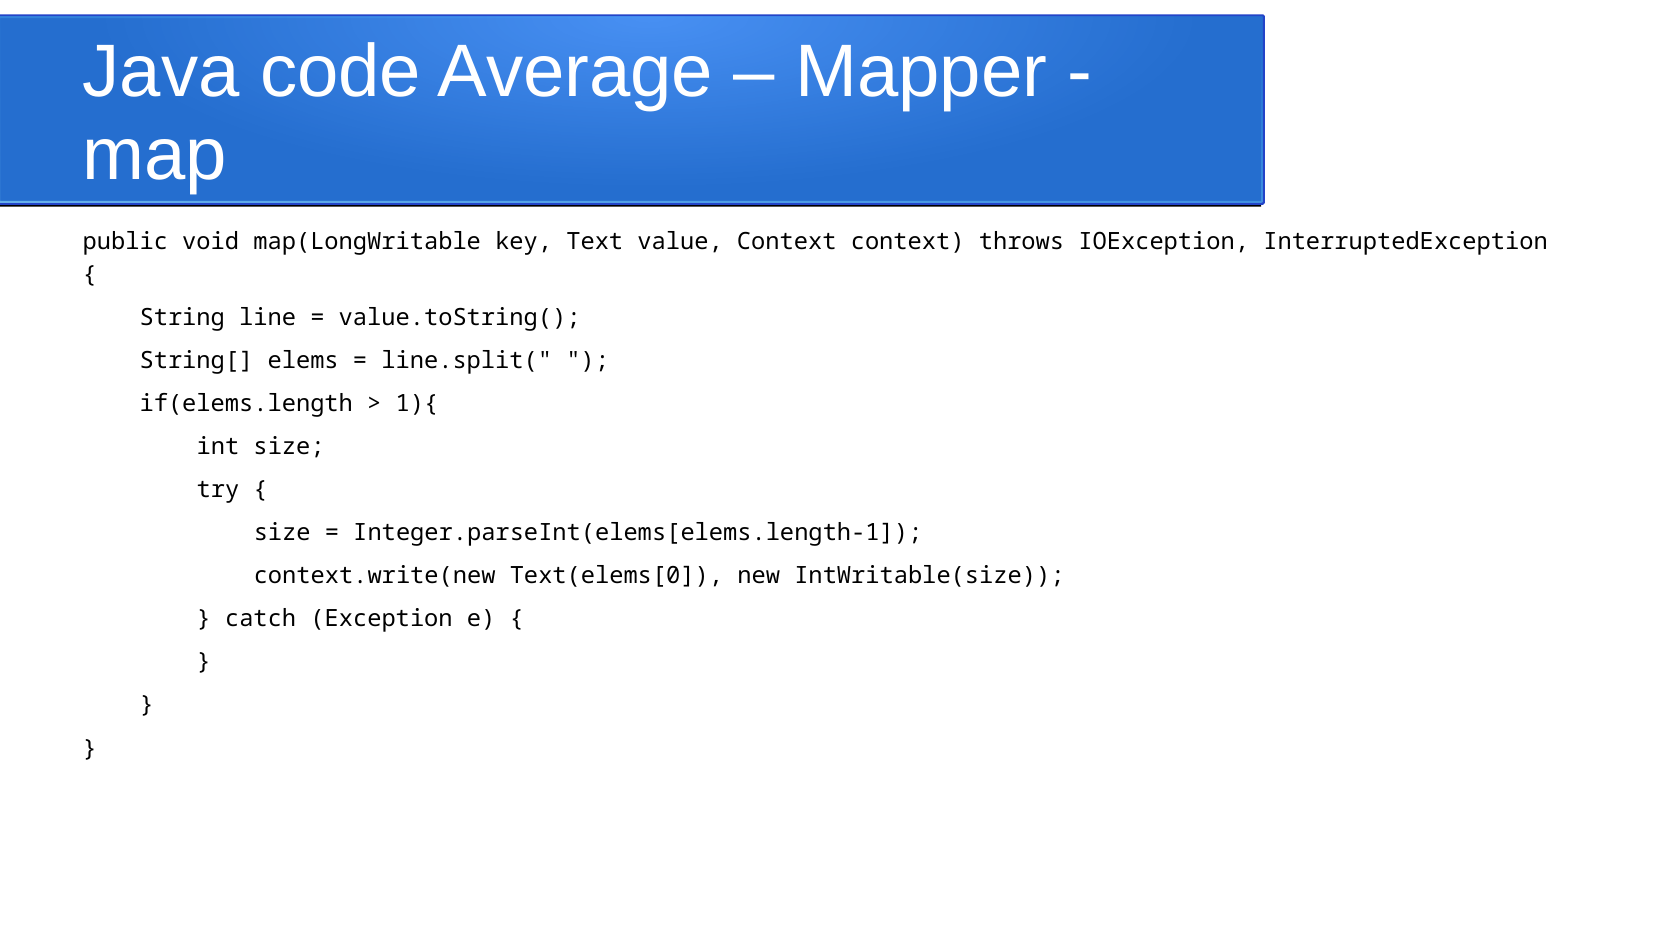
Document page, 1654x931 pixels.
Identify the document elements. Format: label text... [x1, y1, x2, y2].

list public void map(LongWritable key, Text value, Context context) throws IOException, InterruptedException { String line = value.toString(); String[] elems = line.split(" "); if(elems.length > 1){ int size; try { size = Integer.parseInt(elems[elems.length-1]); context.write(new Text(elems[0]), new IntWritable(size)); } catch (Exception e) { } } } [82, 224, 1571, 764]
title Java code Average – Mapper - map [82, 29, 1235, 196]
